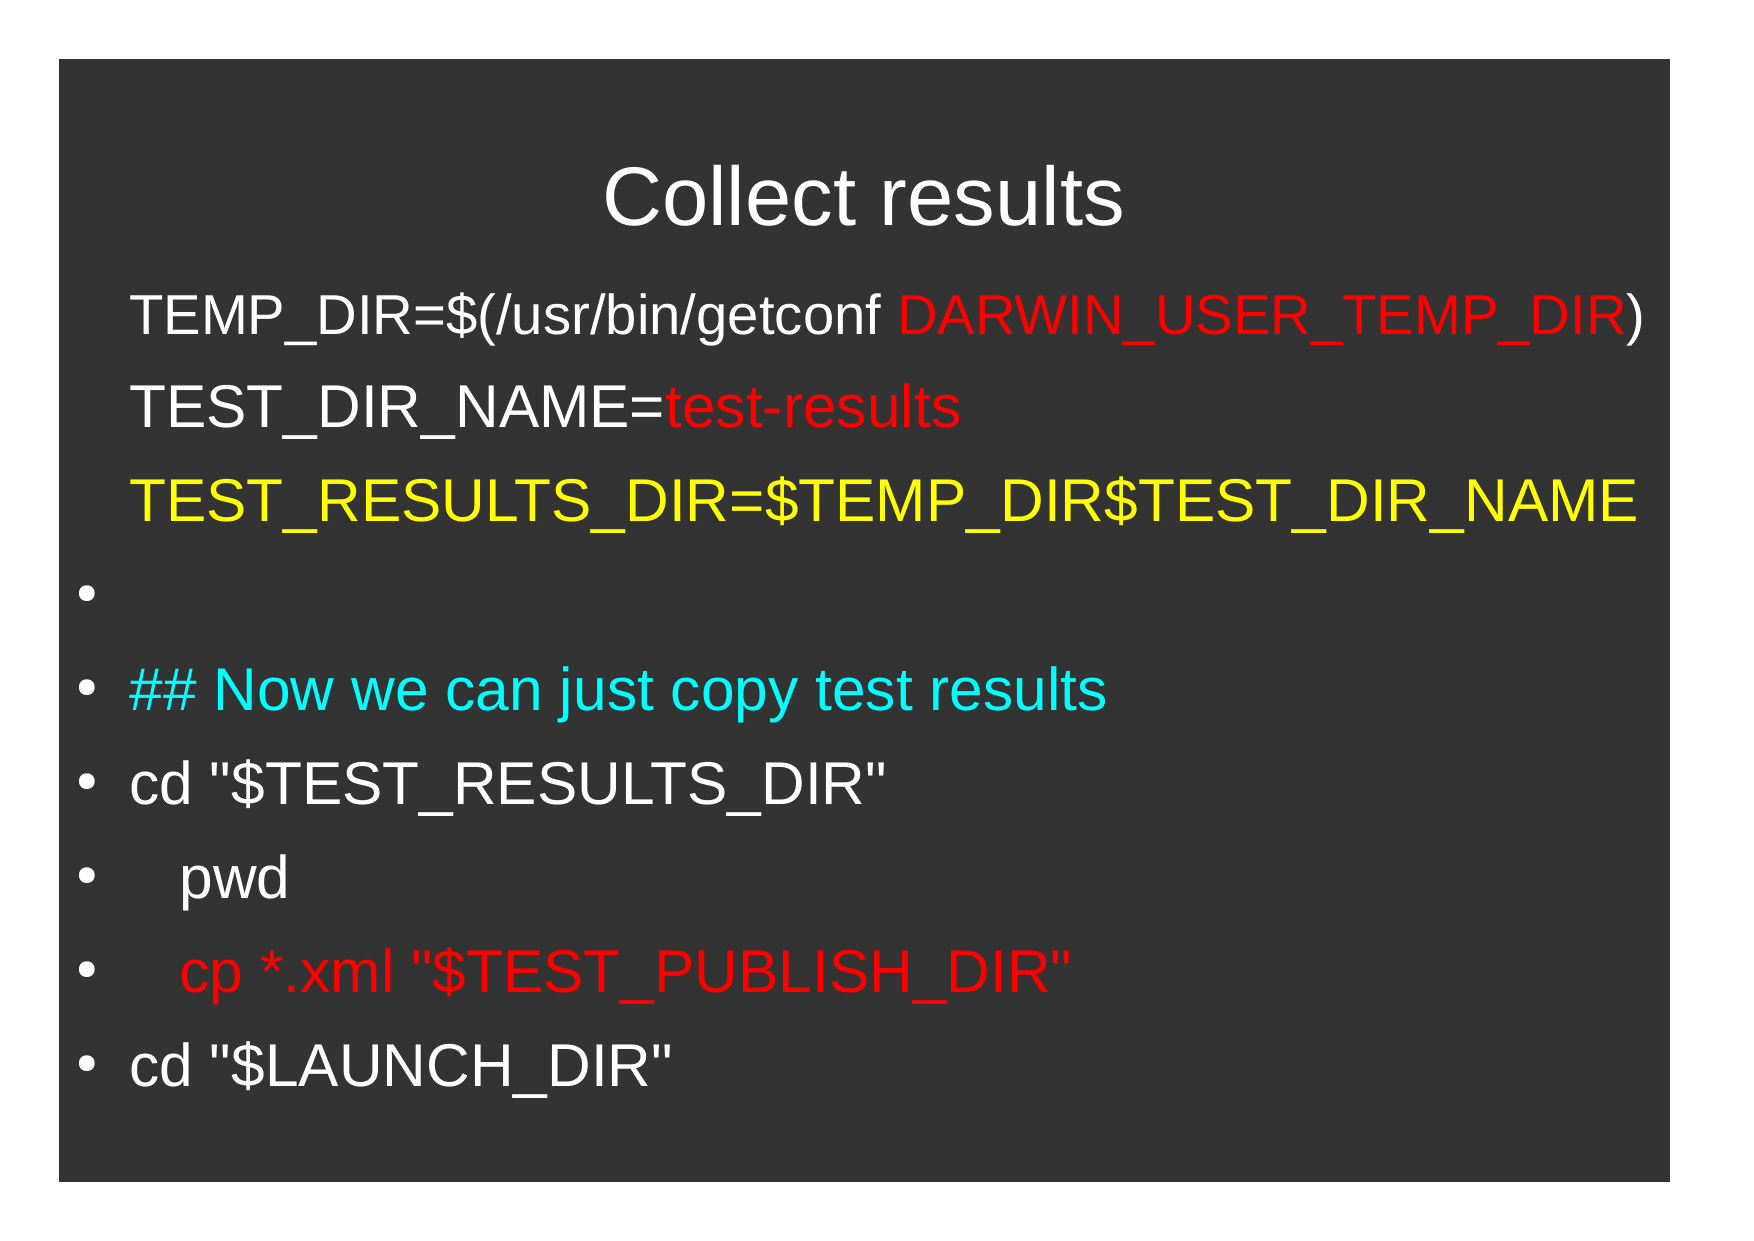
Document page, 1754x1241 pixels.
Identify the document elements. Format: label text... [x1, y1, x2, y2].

title Collect results [138, 110, 1589, 283]
list TEMP_DIR=$(/usr/bin/getconf DARWIN_USER_TEMP_DIR) TEST_DIR_NAME=test-results TEST_RESULTS_DIR=$TEMP_DIR$TEST_DIR_NAME ## Now we can just copy test results cd "$TEST_RESULTS_DIR" pwd cp *.xml "$TEST_PUBLISH_DIR" cd "$LAUNCH_DIR" [58, 283, 1672, 1184]
